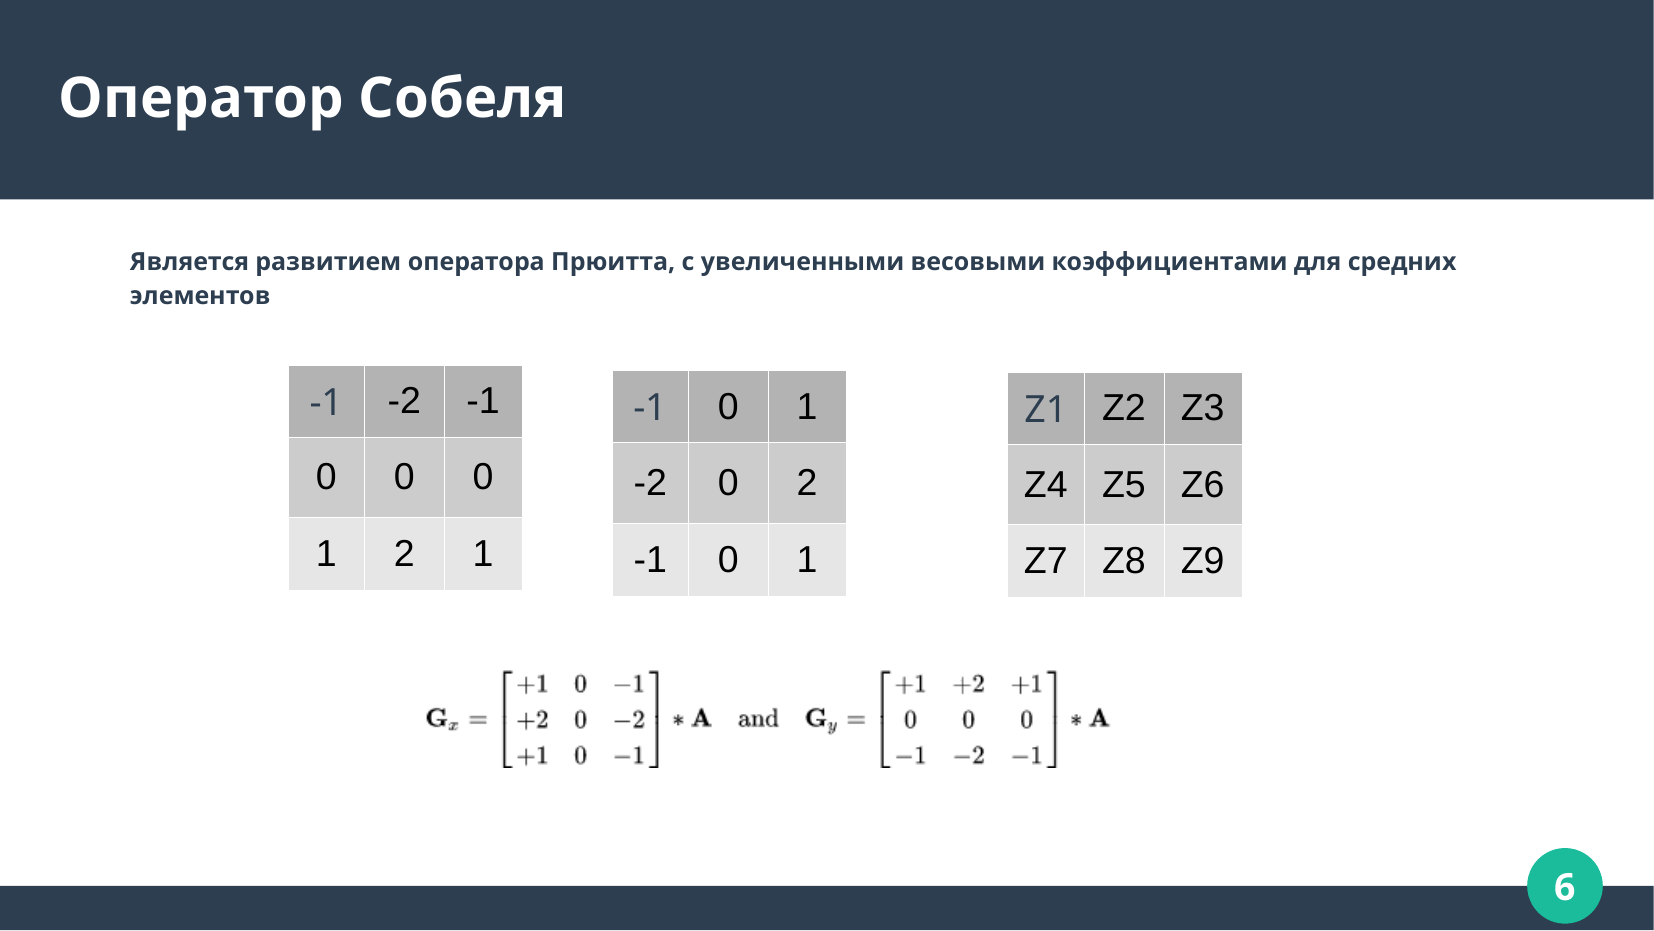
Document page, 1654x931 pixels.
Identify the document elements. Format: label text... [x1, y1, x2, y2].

table_header -2 [365, 366, 444, 437]
table_cell Z6 [1165, 445, 1242, 524]
table_cell 0 [445, 438, 522, 517]
table_header Z2 [1085, 373, 1164, 444]
table_header -1 [289, 366, 364, 437]
picture [413, 655, 1139, 768]
table_cell 2 [769, 443, 846, 523]
title Оператор Собеля [59, 37, 1595, 155]
table_cell 0 [289, 438, 364, 517]
table_cell Z8 [1085, 525, 1164, 597]
list Является развитием оператора Прюитта, с увеличенными весовыми коэффициентами для средних элементов [59, 243, 1595, 864]
table_cell -2 [613, 443, 688, 523]
table_cell 0 [689, 524, 768, 596]
table_header 0 [689, 371, 768, 442]
table_header -1 [613, 371, 688, 442]
table_cell Z7 [1008, 525, 1084, 597]
table_cell Z9 [1165, 525, 1242, 597]
table_cell -1 [613, 524, 688, 596]
table_header -1 [445, 366, 522, 437]
table_cell 1 [769, 524, 846, 596]
table_cell 1 [445, 518, 522, 590]
table_header Z3 [1165, 373, 1242, 444]
table_cell Z5 [1085, 445, 1164, 524]
table_cell 1 [289, 518, 364, 590]
table_cell 0 [365, 438, 444, 517]
table_header Z1 [1008, 373, 1084, 444]
table_cell 0 [689, 443, 768, 523]
table_header 1 [769, 371, 846, 442]
table_cell Z4 [1008, 445, 1084, 524]
table_cell 2 [365, 518, 444, 590]
